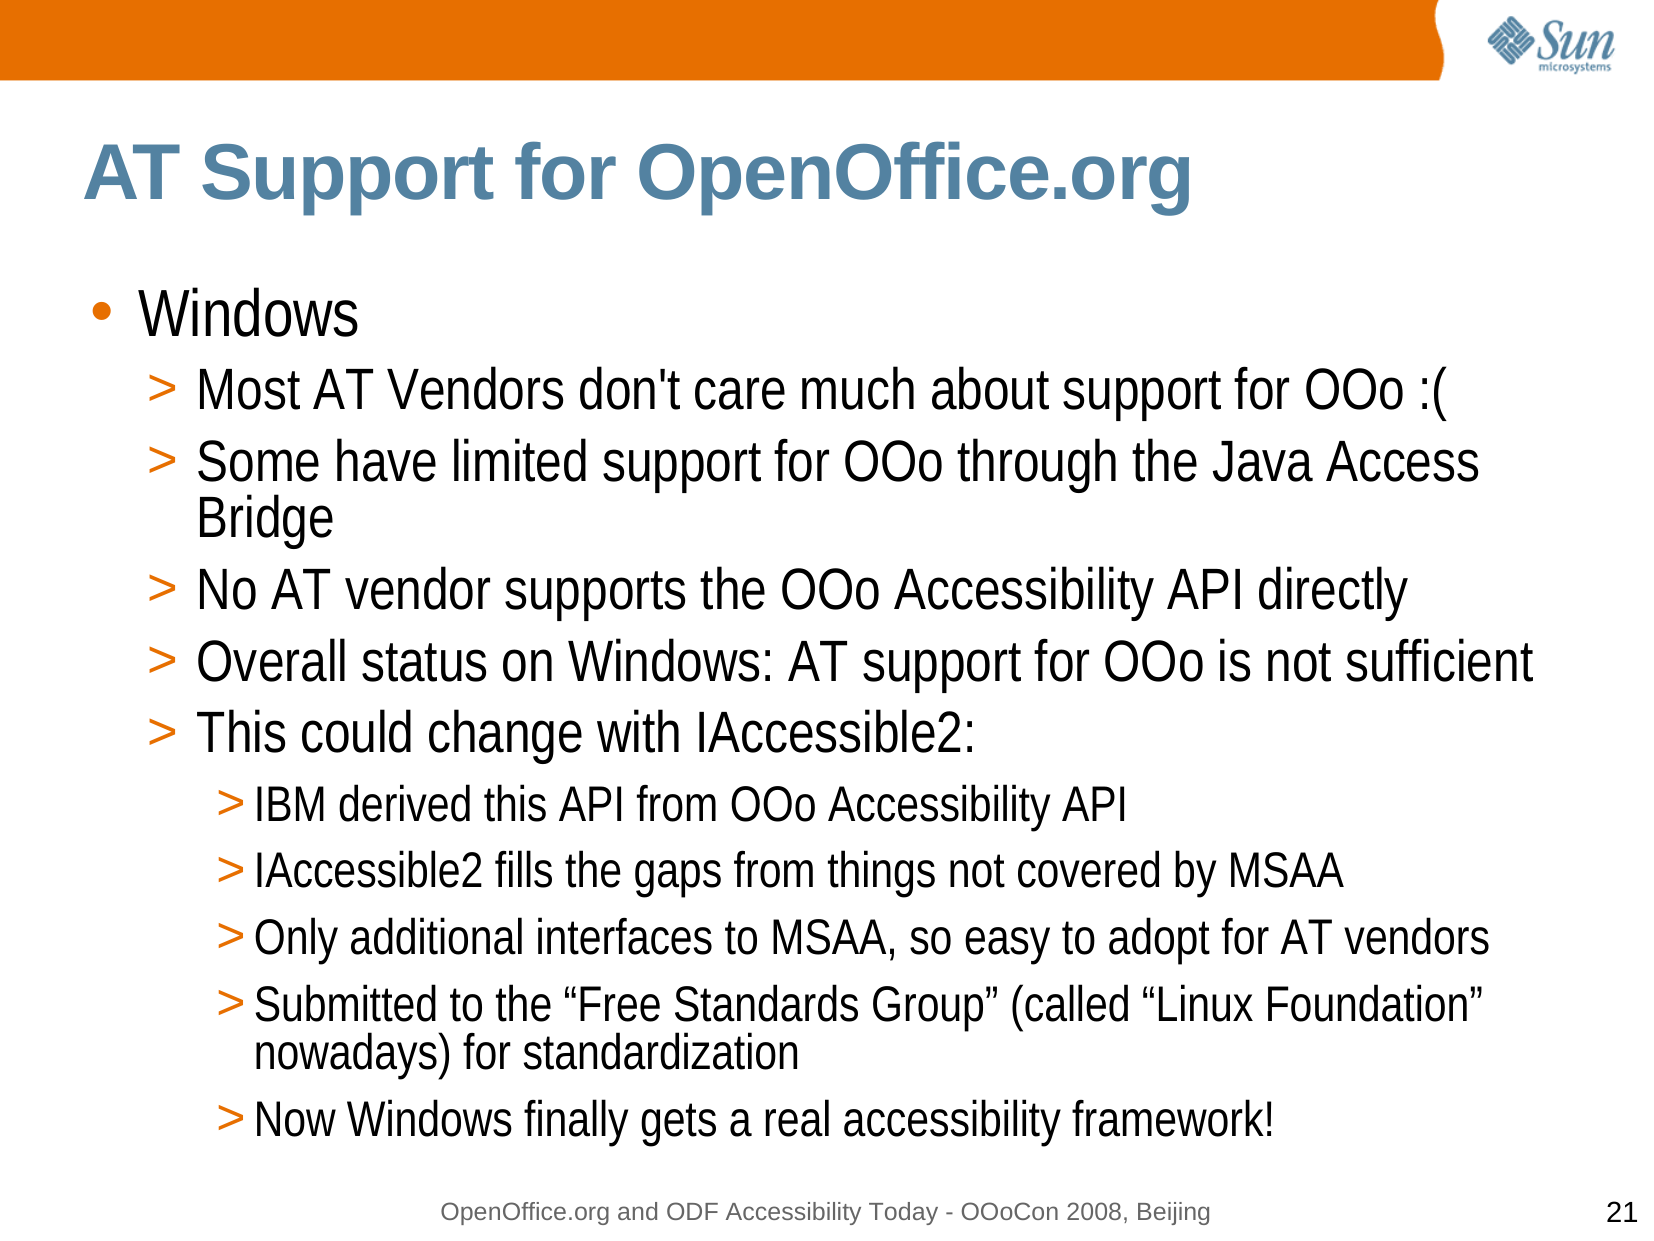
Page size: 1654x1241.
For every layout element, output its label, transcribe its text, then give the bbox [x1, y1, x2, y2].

picture [0, 0, 1654, 83]
title AT Support for OpenOffice.org [82, 135, 1585, 251]
list Windows Most AT Vendors don't care much about support for OOo :( Some have limited support for OOo through the Java Access Bridge No AT vendor supports the OOo Accessibility API directly Overall status on Windows: AT support for OOo is not sufficient This could change with IAccessible2: IBM derived this API from OOo Accessibility API IAccessible2 fills the gaps from things not covered by MSAA Only additional interfaces to MSAA, so easy to adopt for AT vendors Submitted to the “Free Standards Group” (called “Linux Foundation” nowadays) for standardization Now Windows finally gets a real accessibility framework! [70, 283, 1575, 1150]
